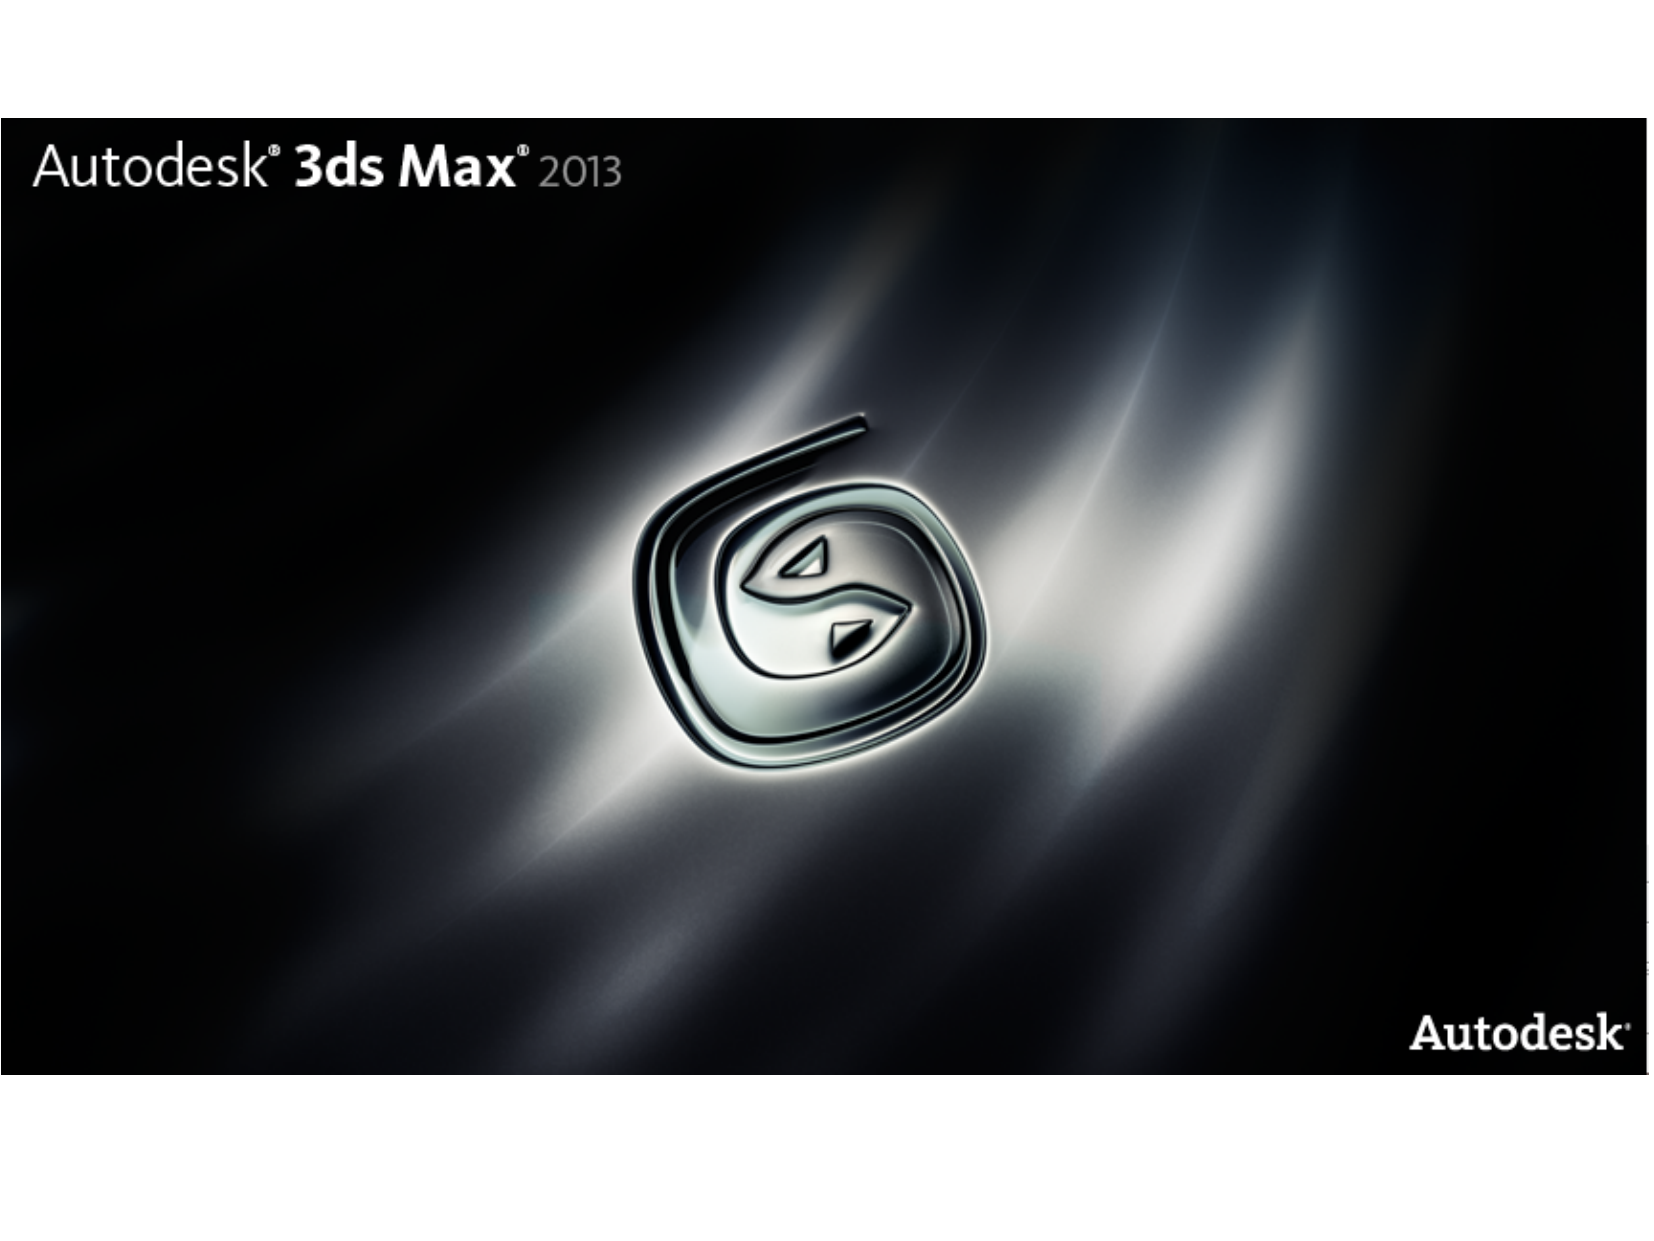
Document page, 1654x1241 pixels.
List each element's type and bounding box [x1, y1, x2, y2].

picture [1, 118, 1649, 1075]
